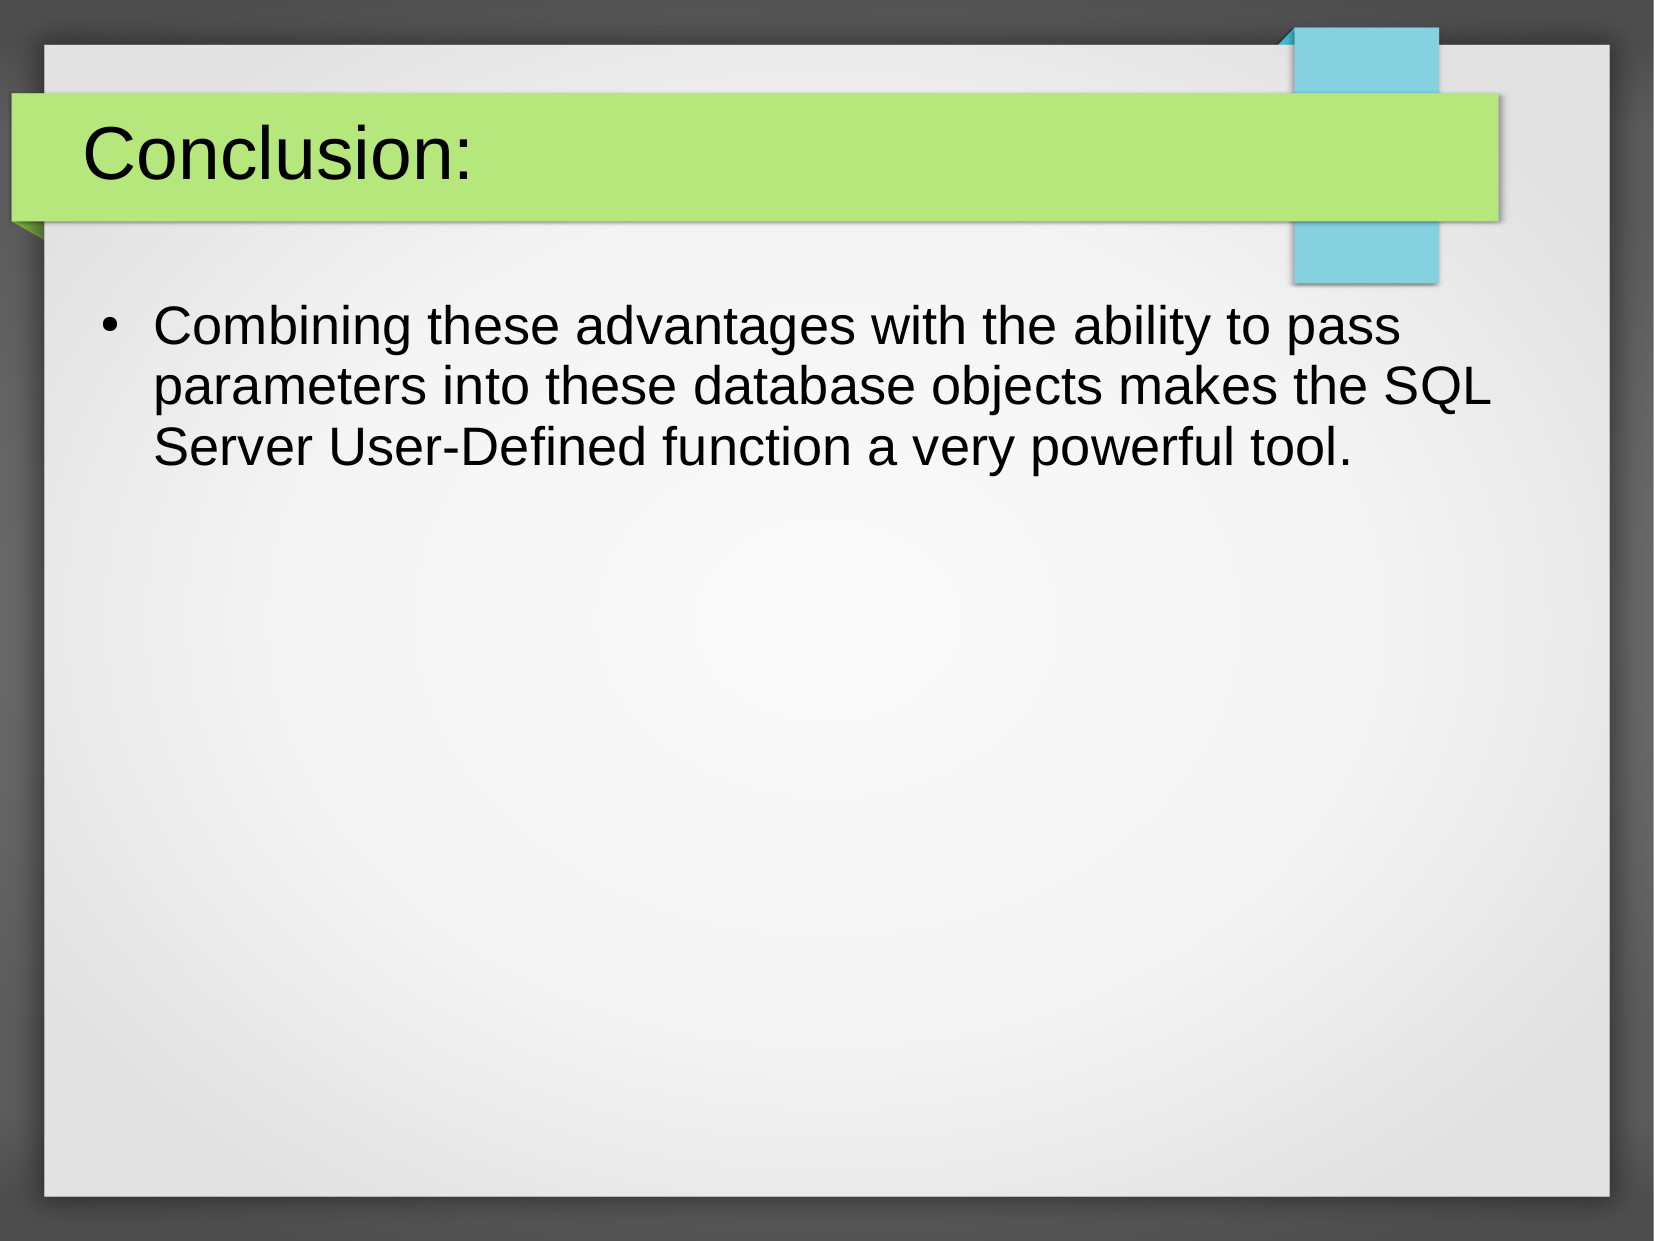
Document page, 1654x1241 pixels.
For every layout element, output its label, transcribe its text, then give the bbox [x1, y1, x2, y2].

list Combining these advantages with the ability to pass parameters into these database objects makes the SQL Server User-Defined function a very powerful tool. [82, 295, 1571, 1015]
title Conclusion: [82, 94, 1264, 213]
picture [0, 0, 1654, 1241]
